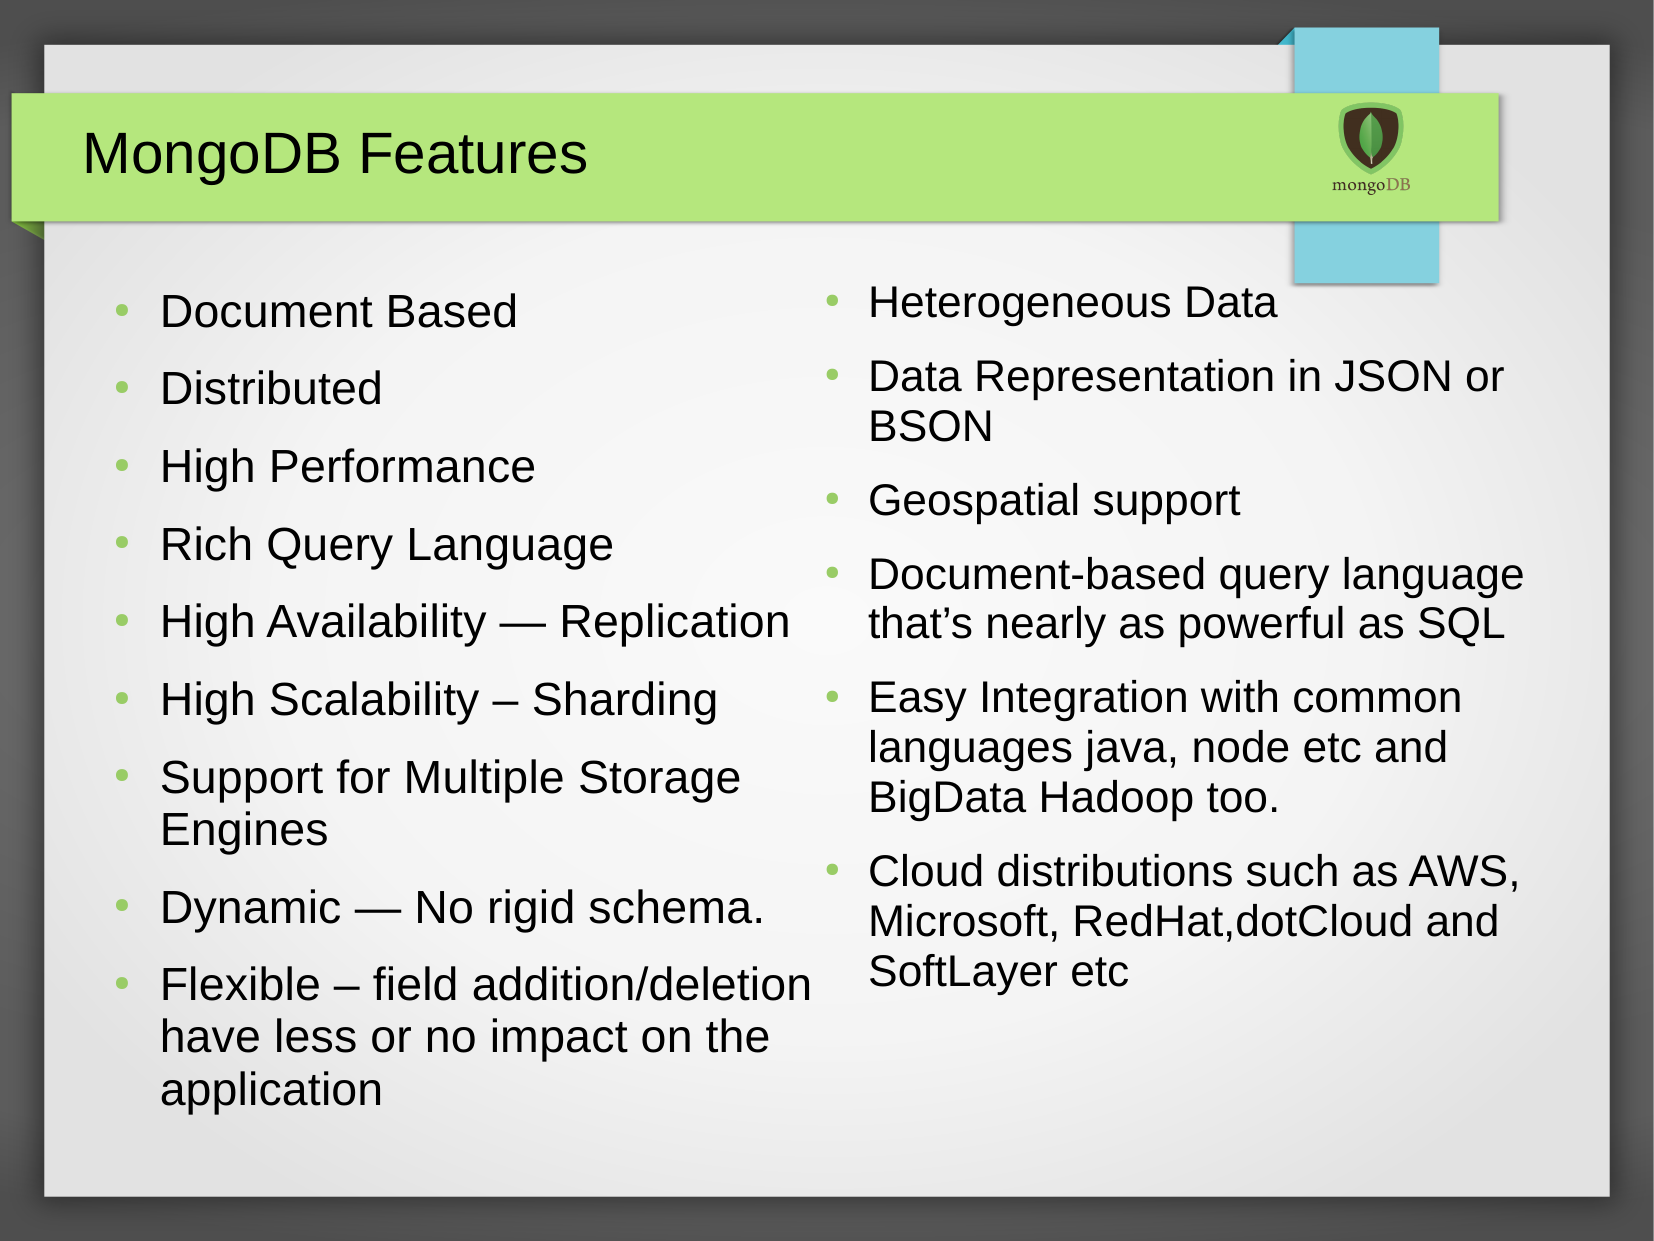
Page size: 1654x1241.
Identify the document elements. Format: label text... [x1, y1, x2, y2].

list Document Based Distributed High Performance Rich Query Language High Availability — Replication High Scalability – Sharding Support for Multiple Storage Engines Dynamic — No rigid schema. Flexible – field addition/deletion have less or no impact on the application [98, 285, 826, 1126]
list Heterogeneous Data Data Representation in JSON or BSON Geospatial support Document-based query language that’s nearly as powerful as SQL Easy Integration with common languages java, node etc and BigData Hadoop too. Cloud distributions such as AWS, Microsoft, RedHat,dotCloud and SoftLayer etc [810, 277, 1537, 997]
picture [0, 0, 1654, 1241]
title MongoDB Features [82, 94, 1264, 213]
